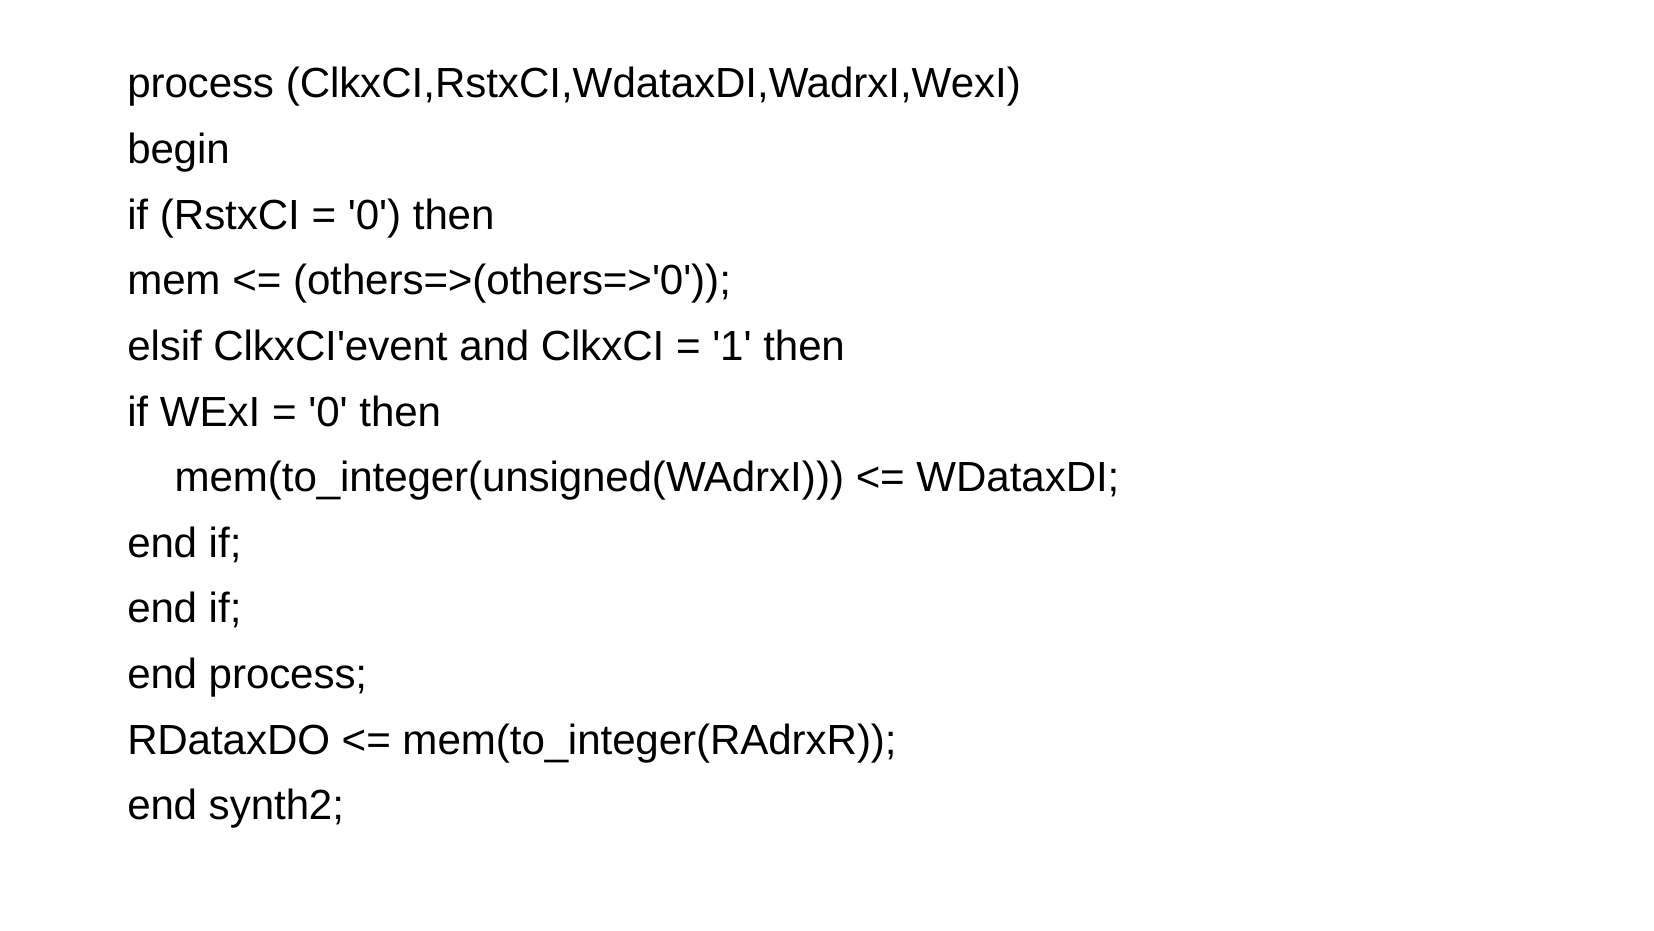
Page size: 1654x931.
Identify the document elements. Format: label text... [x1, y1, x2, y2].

list process (ClkxCI,RstxCI,WdataxDI,WadrxI,WexI) begin if (RstxCI = '0') then mem <= (others=>(others=>'0')); elsif ClkxCI'event and ClkxCI = '1' then if WExI = '0' then mem(to_integer(unsigned(WAdrxI))) <= WDataxDI; end if; end if; end process; RDataxDO <= mem(to_integer(RAdrxR)); end synth2; [82, 60, 1571, 841]
